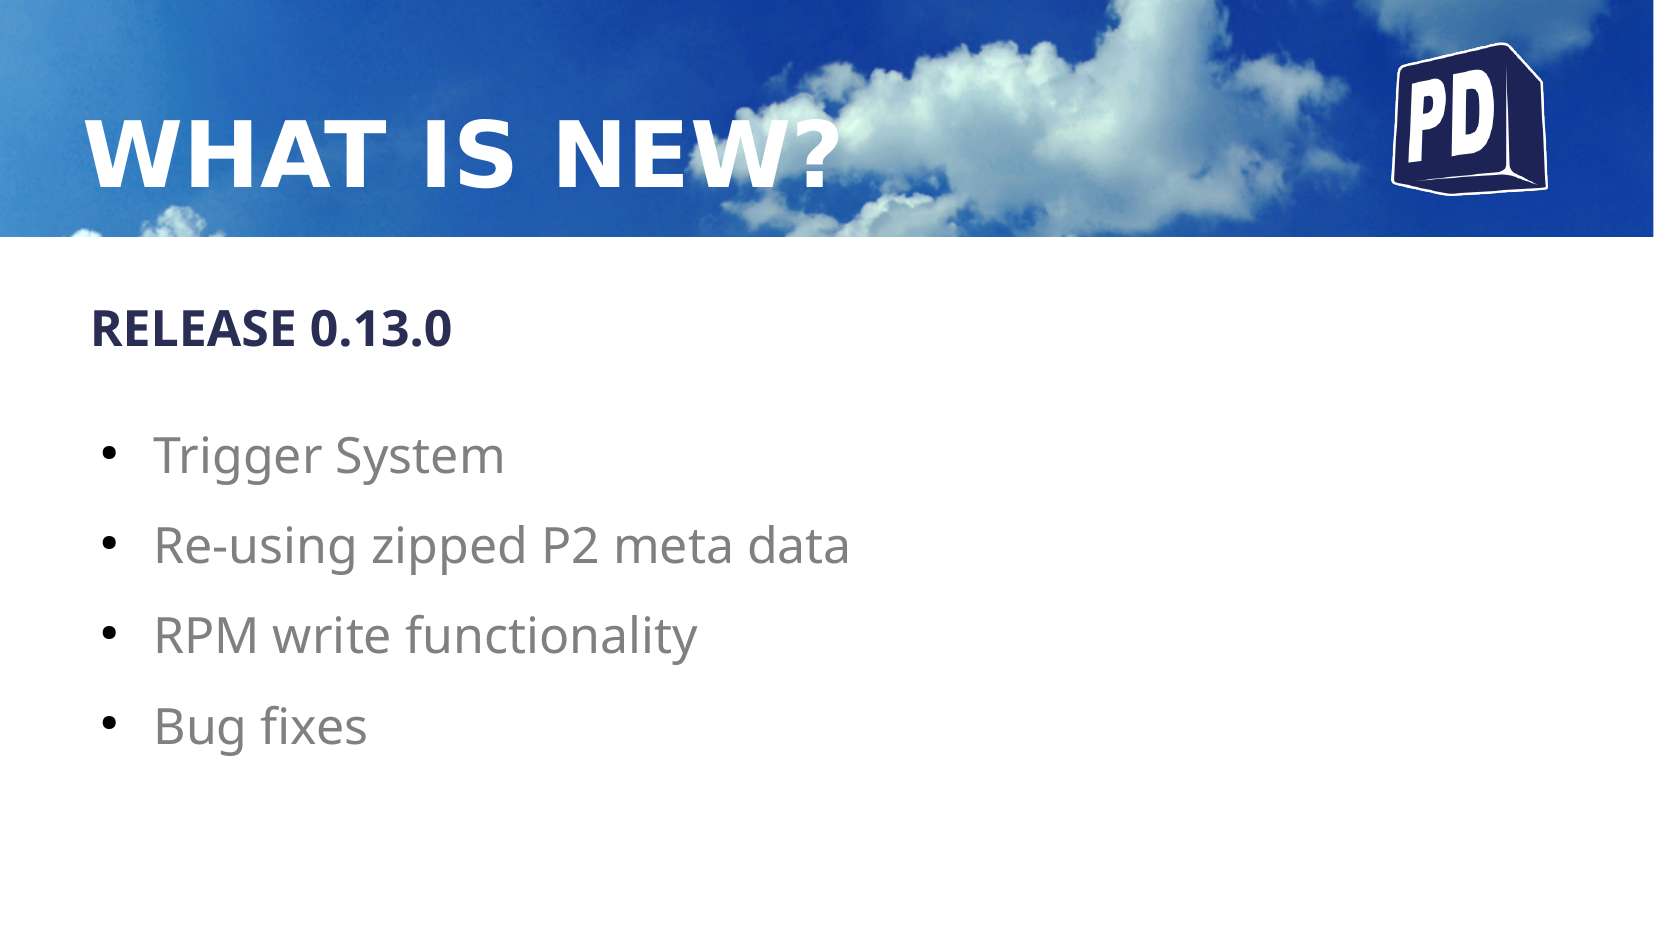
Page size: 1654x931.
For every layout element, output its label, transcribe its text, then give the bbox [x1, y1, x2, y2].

title WHAT IS NEW? [82, 78, 1261, 234]
text_box RELEASE 0.13.0 [75, 285, 931, 376]
picture [0, 0, 1654, 237]
list Trigger System Re-using zipped P2 meta data RPM write functionality Bug fixes [82, 420, 1571, 811]
